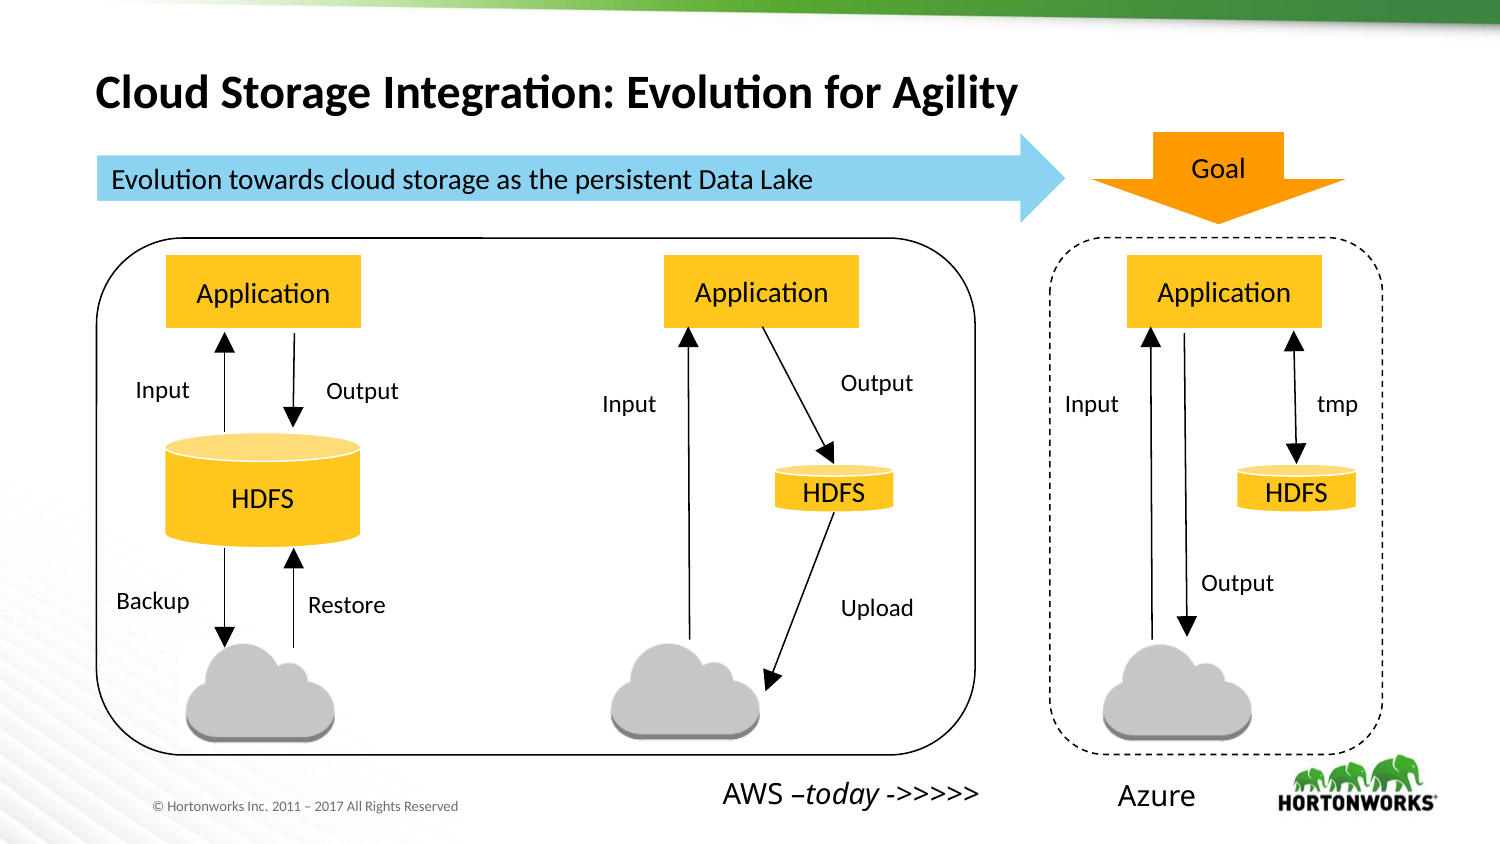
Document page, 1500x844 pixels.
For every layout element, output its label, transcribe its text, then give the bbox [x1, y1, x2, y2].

text_box Evolution towards cloud storage as the persistent Data Lake [96, 131, 1067, 226]
text_box Application [165, 254, 362, 329]
text_box Application [1126, 253, 1323, 329]
text_box Upload [825, 576, 946, 625]
text_box HDFS [164, 447, 362, 548]
text_box HDFS [774, 471, 895, 513]
text_box Application [663, 253, 860, 329]
text_box Input [1049, 372, 1141, 421]
text_box Output [311, 359, 432, 408]
text_box Restore [293, 573, 414, 622]
text_box Azure [1103, 769, 1212, 820]
text_box Output [825, 351, 946, 401]
text_box Goal [1085, 131, 1352, 226]
picture [0, 0, 1500, 844]
text_box AWS –today ->>>>> [707, 767, 995, 818]
text_box Backup [101, 569, 222, 618]
text_box Input [120, 358, 211, 408]
text_box tmp [1302, 372, 1423, 421]
text_box Output [1186, 551, 1307, 600]
text_box Input [587, 372, 678, 421]
text_box HDFS [1236, 471, 1357, 513]
title Cloud Storage Integration: Evolution for Agility [86, 69, 1437, 119]
